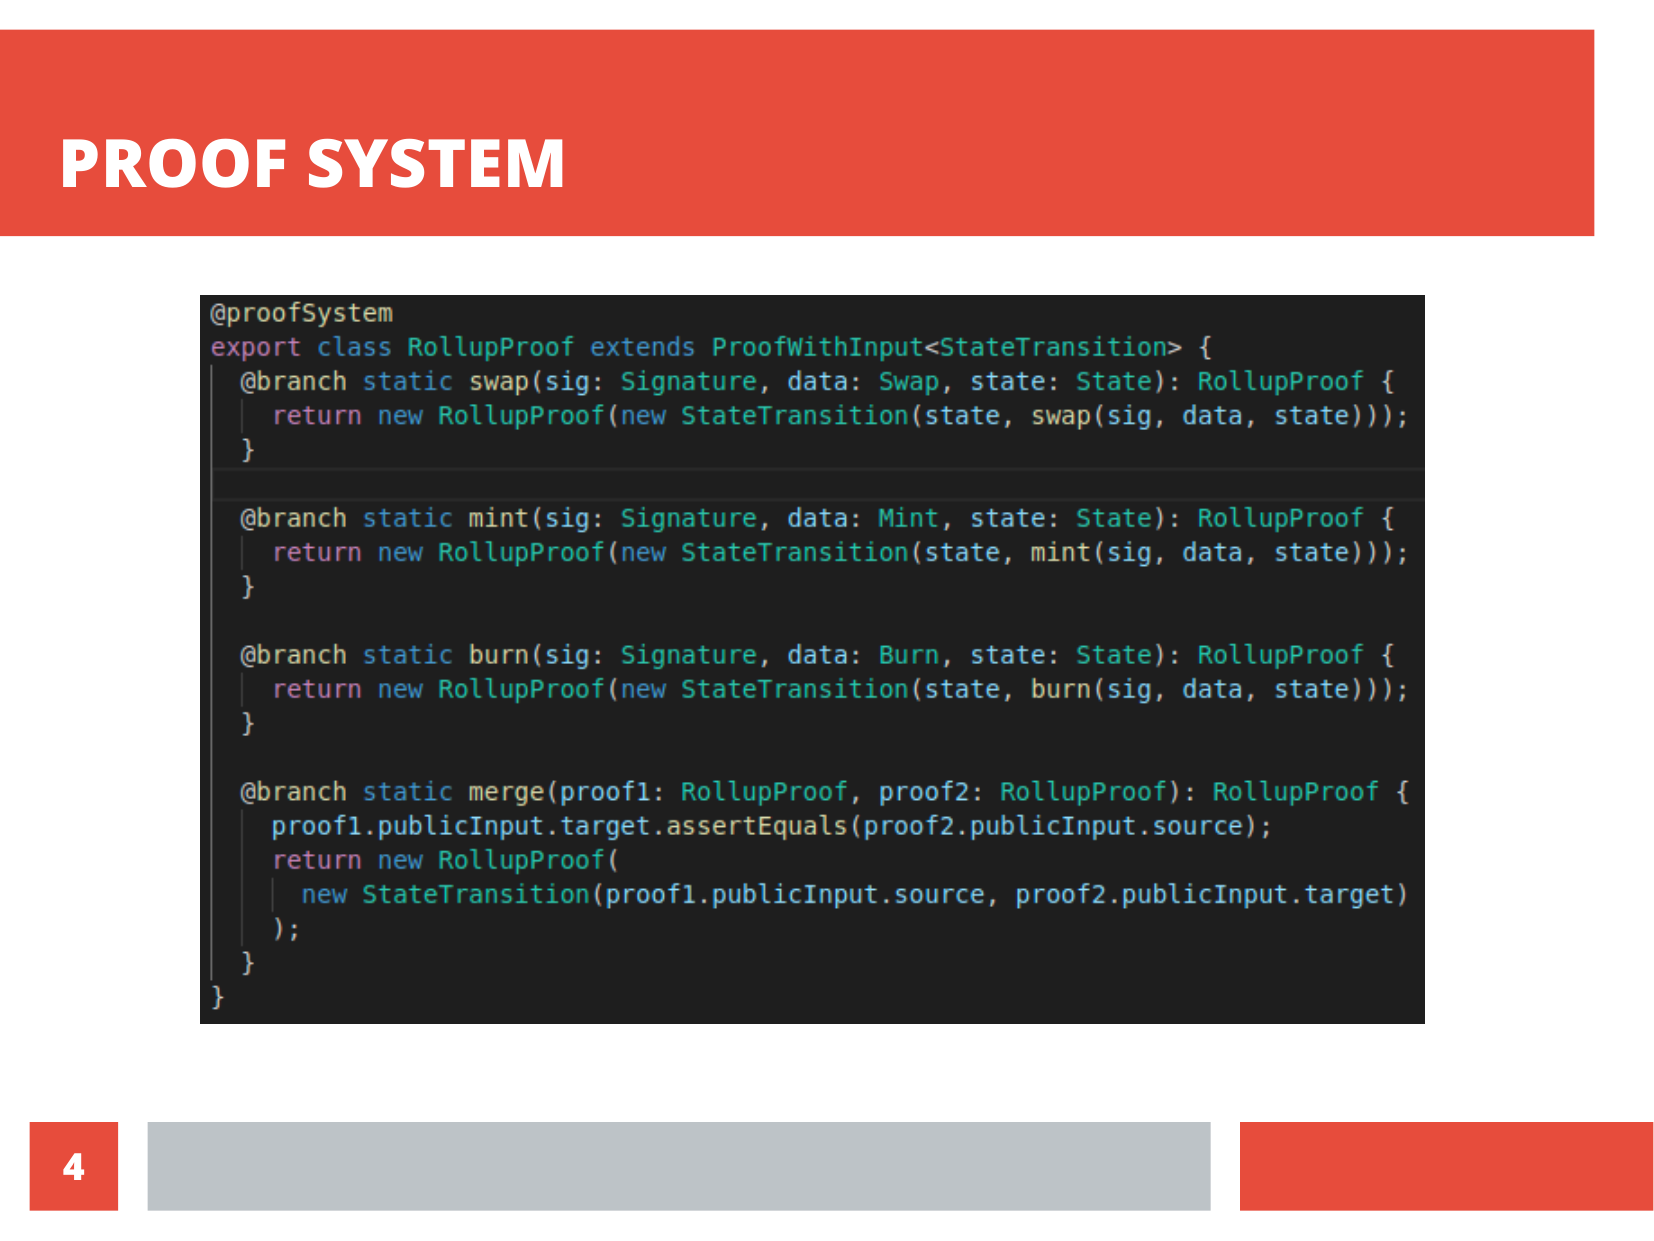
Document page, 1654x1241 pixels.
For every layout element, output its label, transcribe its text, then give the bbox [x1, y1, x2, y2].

picture [200, 295, 1425, 1024]
title PROOF SYSTEM [59, 59, 1595, 207]
